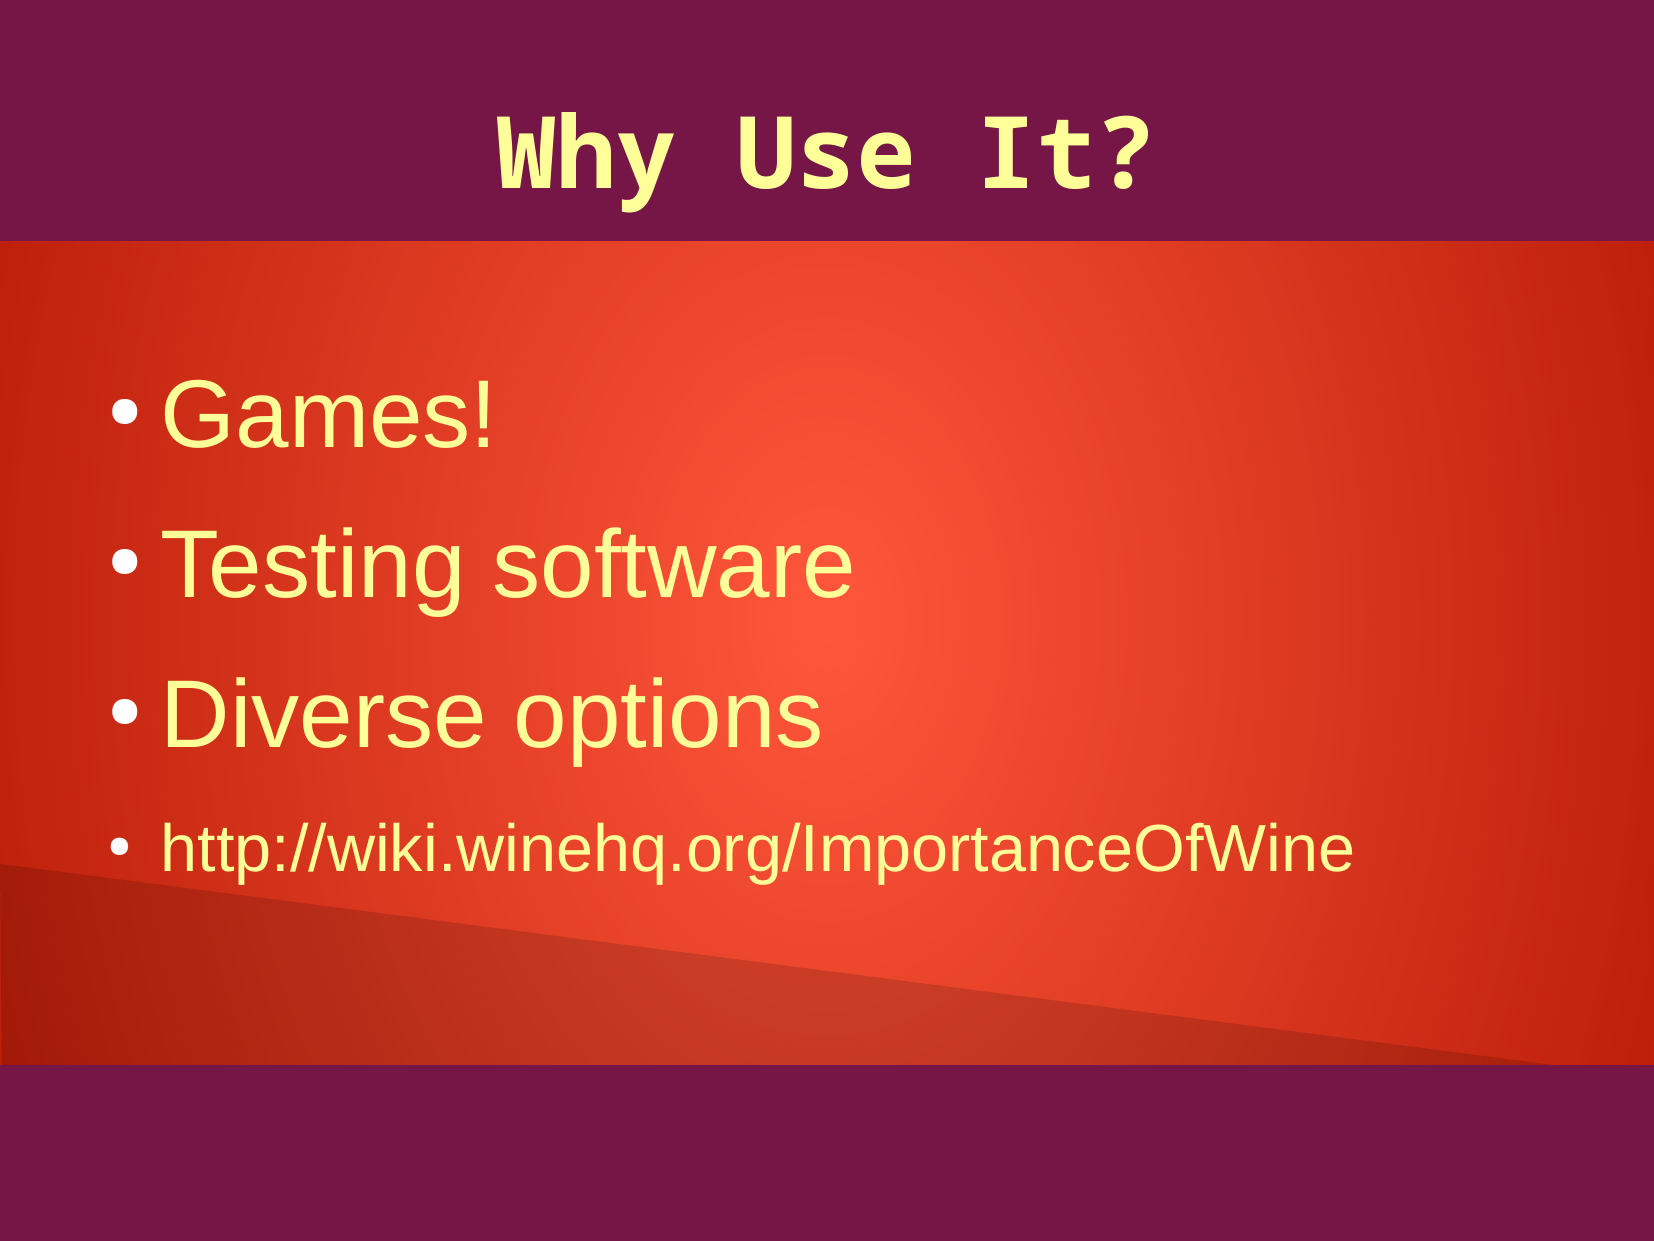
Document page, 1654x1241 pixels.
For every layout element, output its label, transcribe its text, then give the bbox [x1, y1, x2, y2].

list Games! Testing software Diverse options http://wiki.winehq.org/ImportanceOfWine [90, 360, 1579, 1080]
title Why Use It? [82, 47, 1571, 252]
